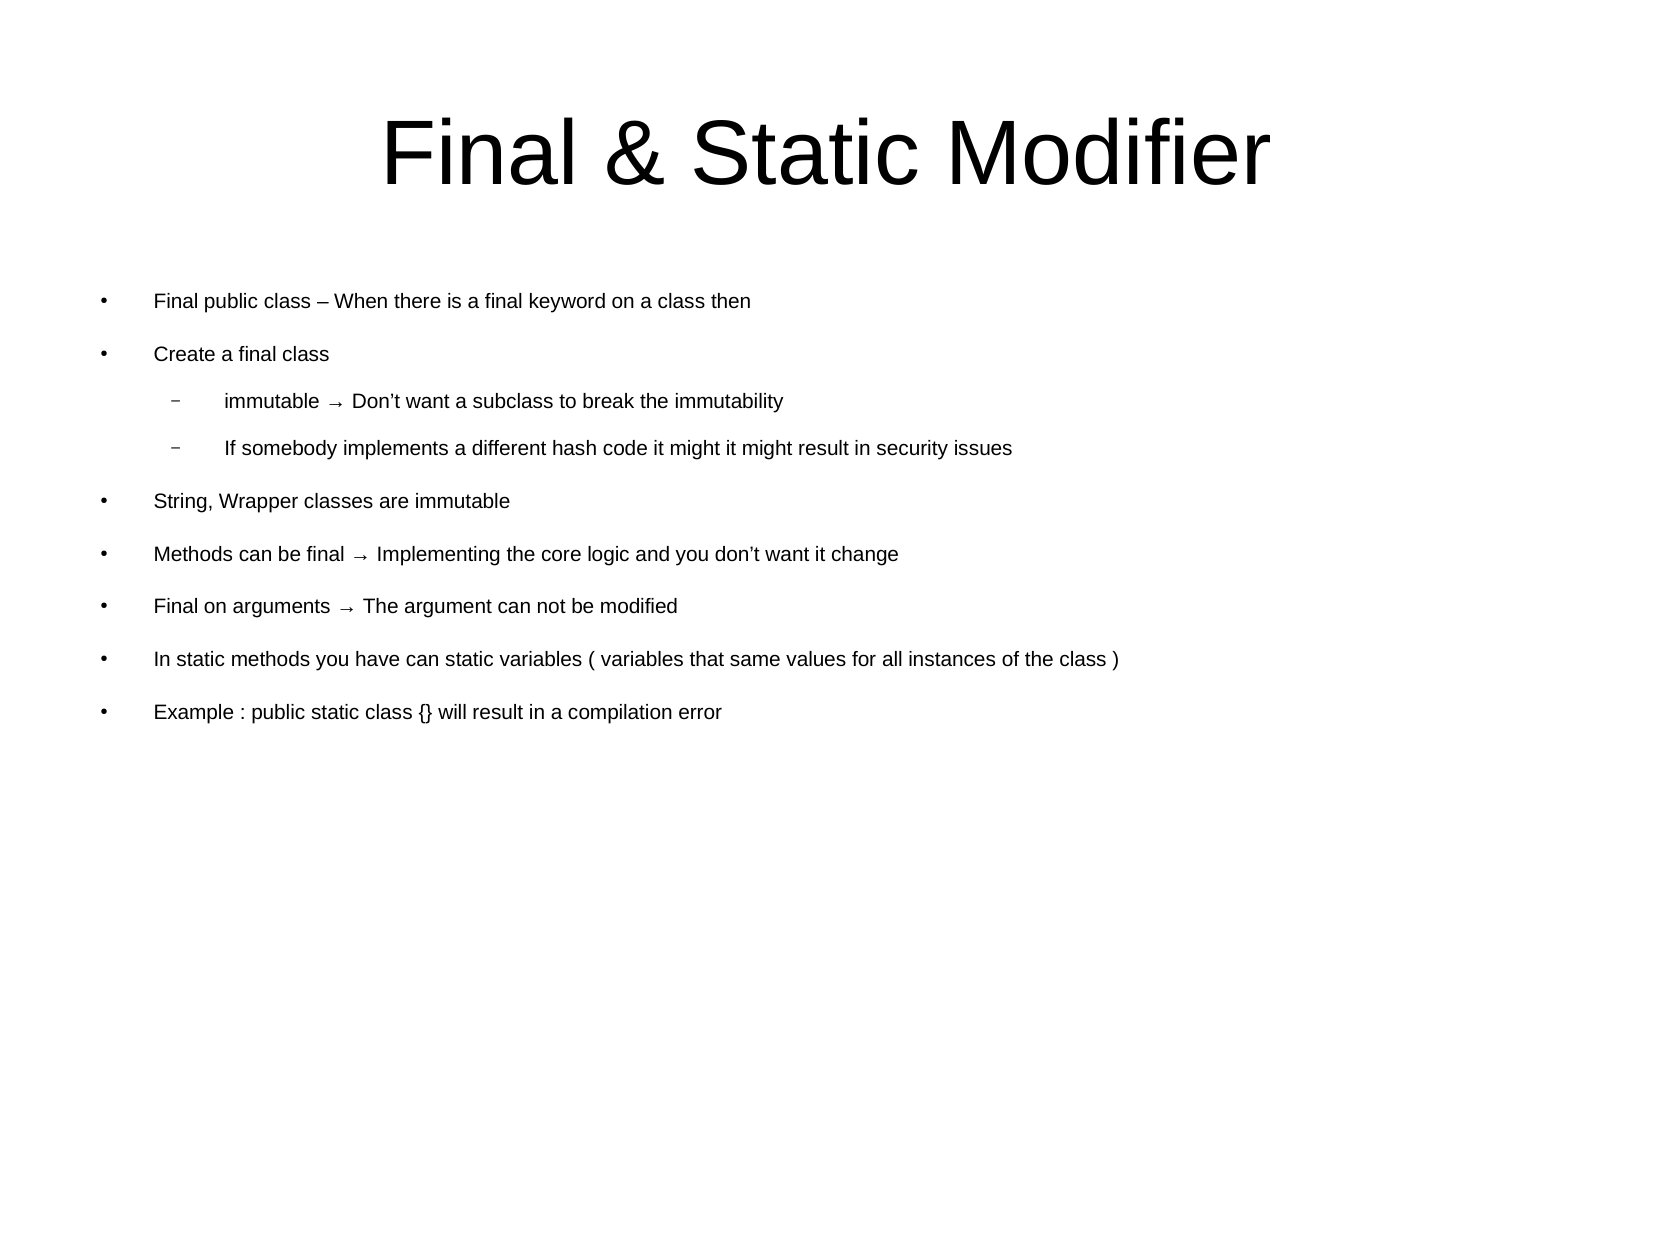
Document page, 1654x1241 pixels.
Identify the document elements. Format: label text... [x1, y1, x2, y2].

list Final public class – When there is a final keyword on a class then Create a final class immutable → Don’t want a subclass to break the immutability If somebody implements a different hash code it might it might result in security issues String, Wrapper classes are immutable Methods can be final → Implementing the core logic and you don’t want it change Final on arguments → The argument can not be modified In static methods you have can static variables ( variables that same values for all instances of the class ) Example : public static class {} will result in a compilation error [82, 290, 1571, 1216]
title Final & Static Modifier [82, 49, 1571, 257]
